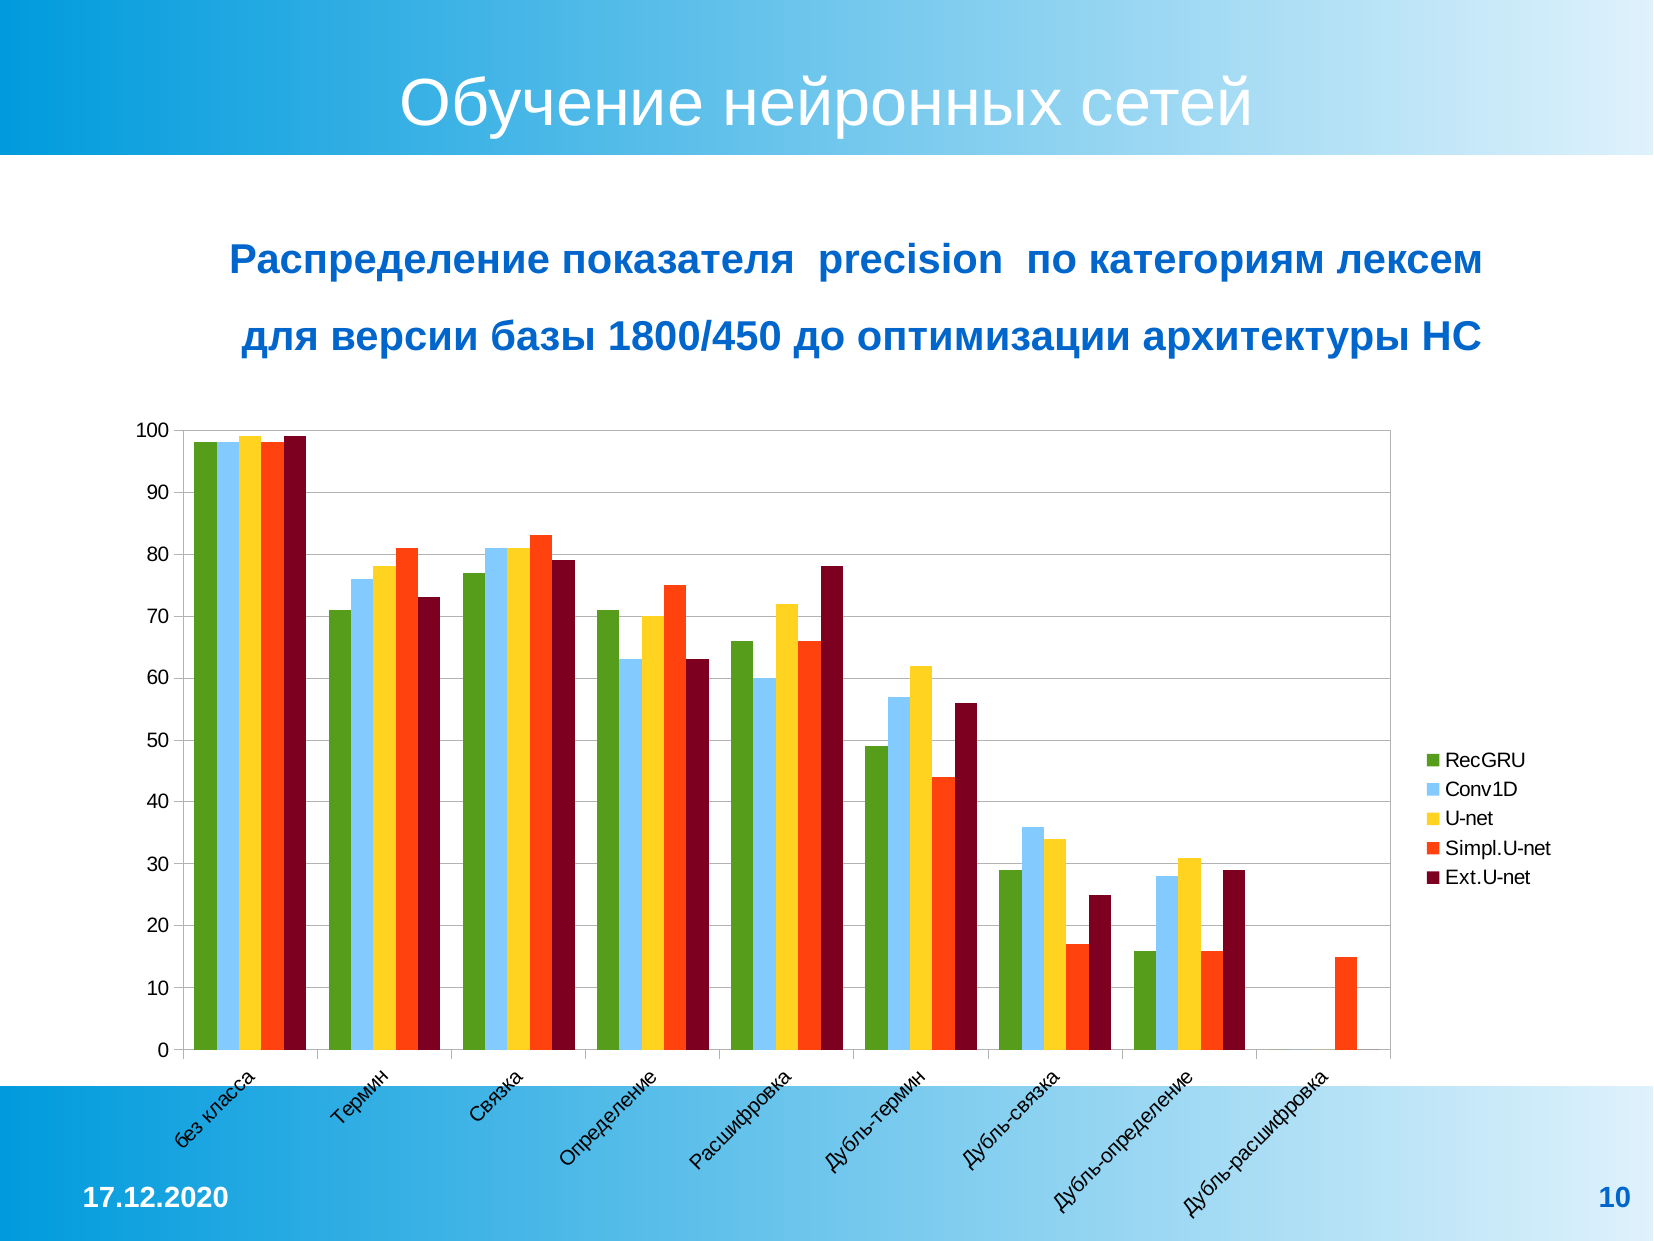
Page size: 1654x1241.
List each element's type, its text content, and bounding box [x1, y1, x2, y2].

title Обучение нейронных сетей [82, 49, 1571, 155]
chart [106, 401, 1571, 1181]
list Распределение показателя precision по категориям лексем для версии базы 1800/450 до оптимизации архитектуры НС [82, 236, 1571, 1010]
list 17.12.2020 10 [11, 1181, 1642, 1234]
